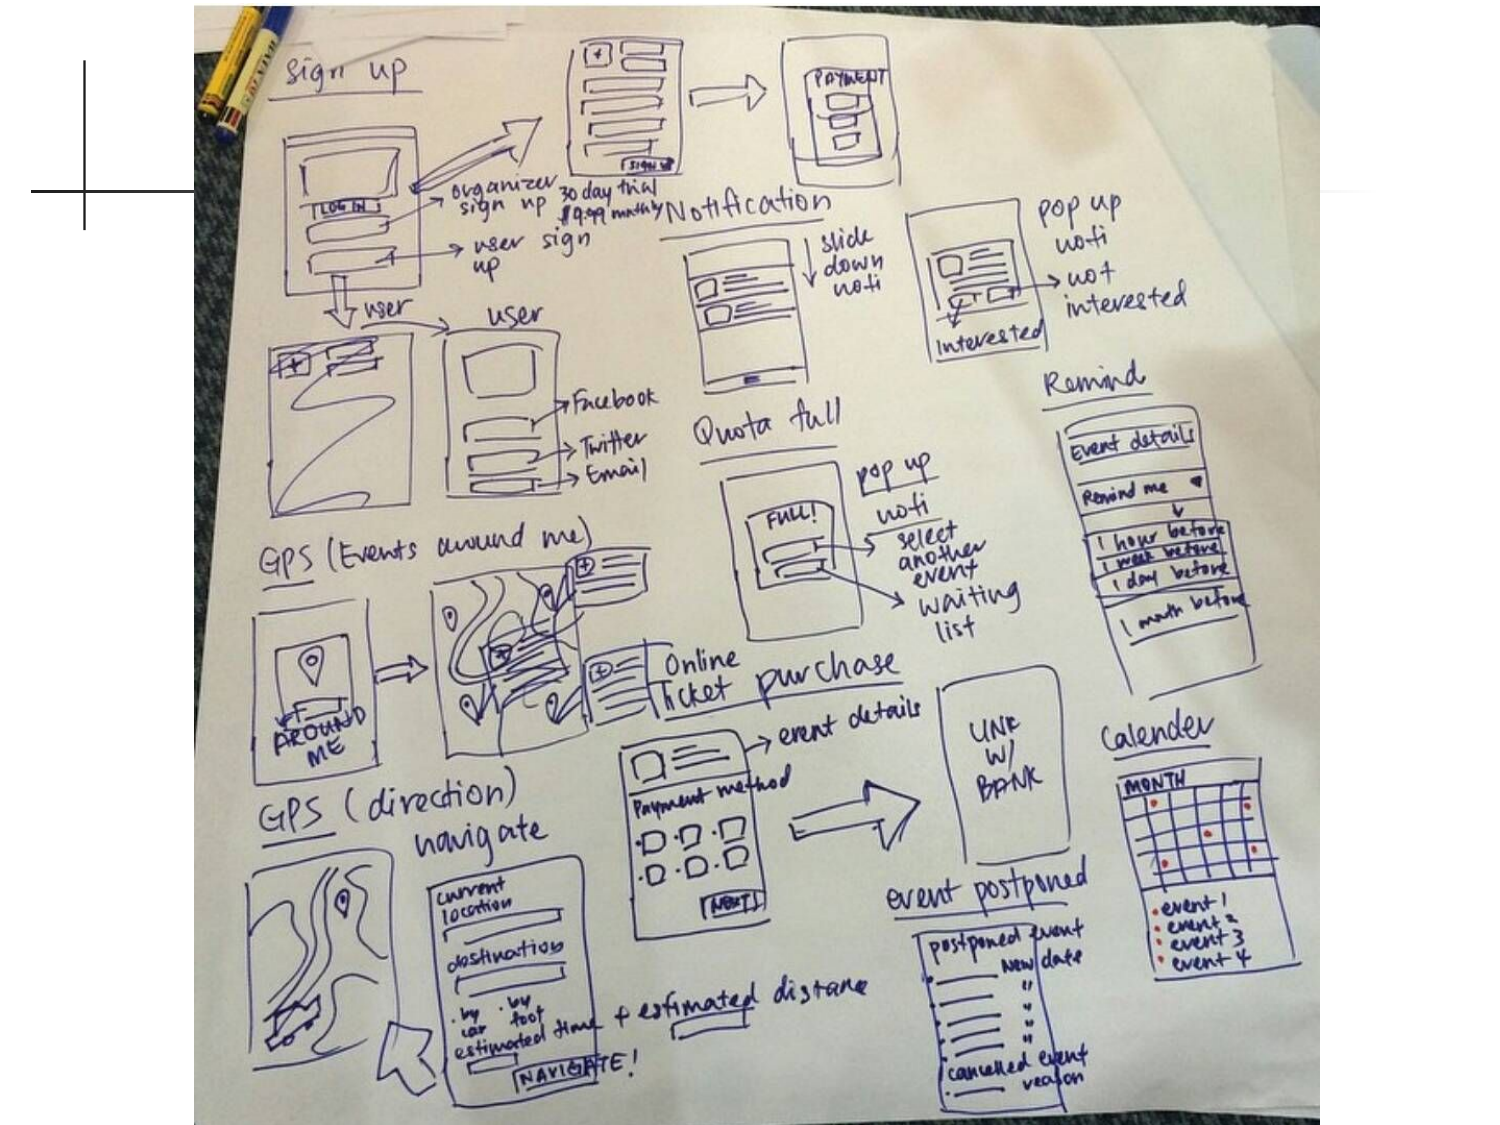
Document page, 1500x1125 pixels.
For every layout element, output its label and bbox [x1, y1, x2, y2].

picture [194, 3, 1320, 1125]
